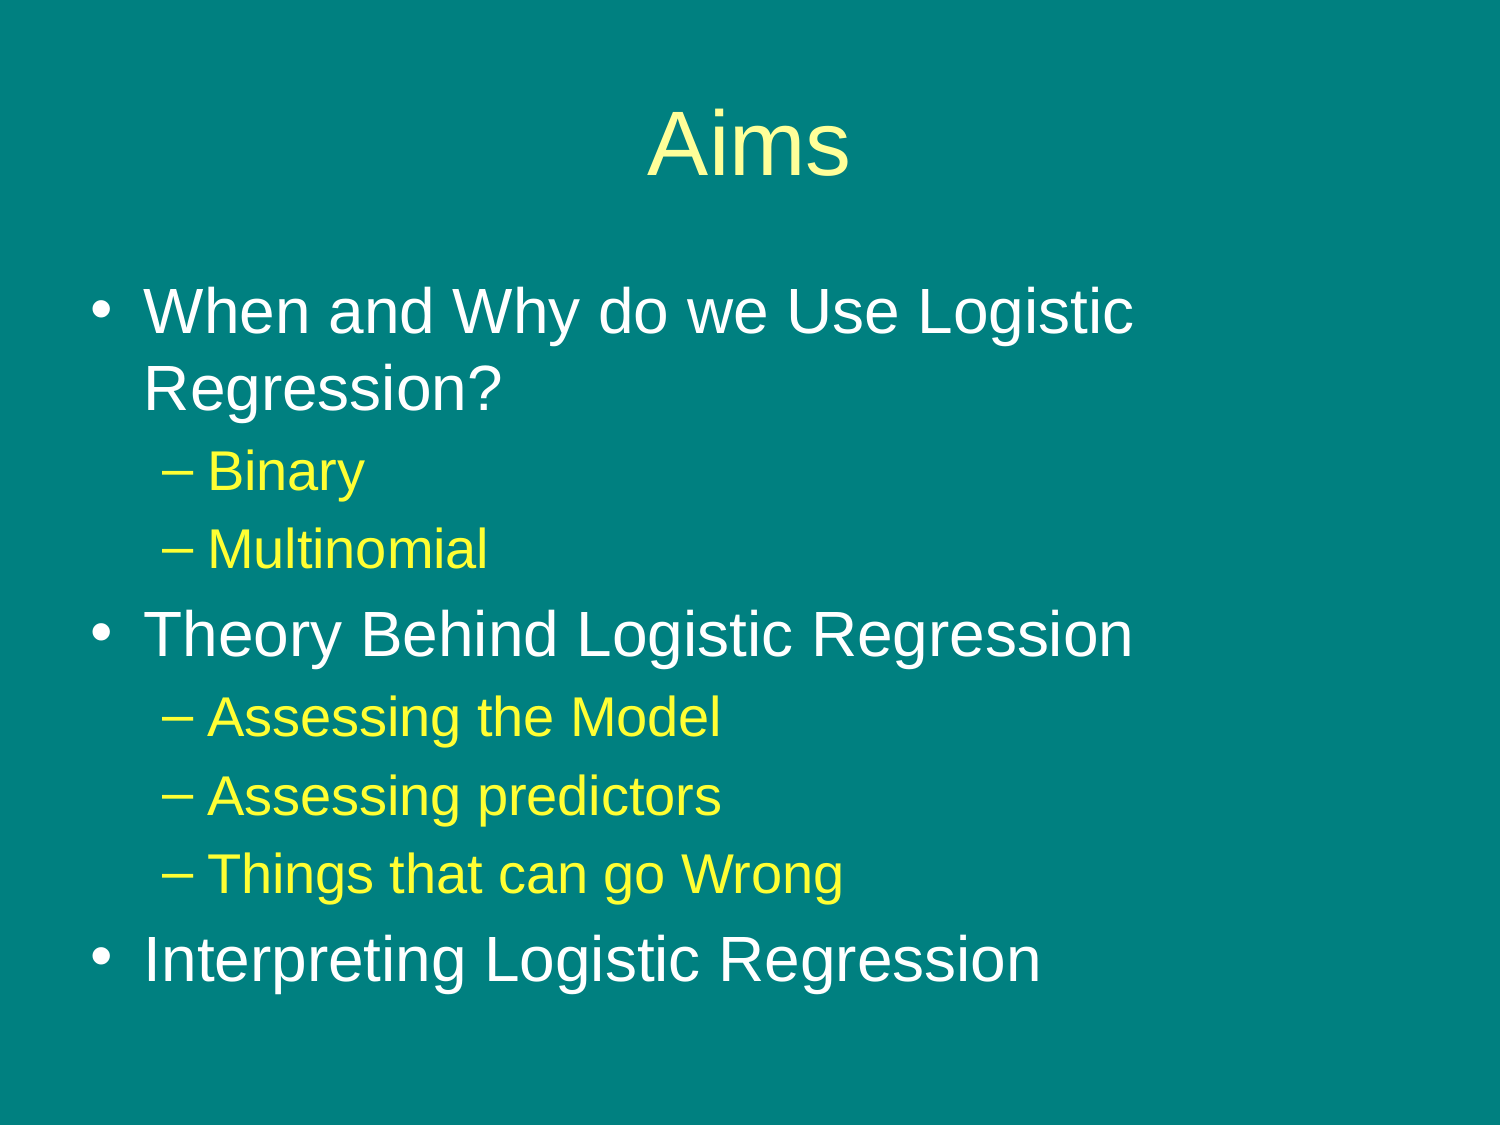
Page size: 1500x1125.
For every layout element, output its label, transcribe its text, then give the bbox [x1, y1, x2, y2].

title Aims [75, 45, 1425, 233]
list When and Why do we Use Logistic Regression? Binary Multinomial Theory Behind Logistic Regression Assessing the Model Assessing predictors Things that can go Wrong Interpreting Logistic Regression [75, 262, 1425, 1005]
